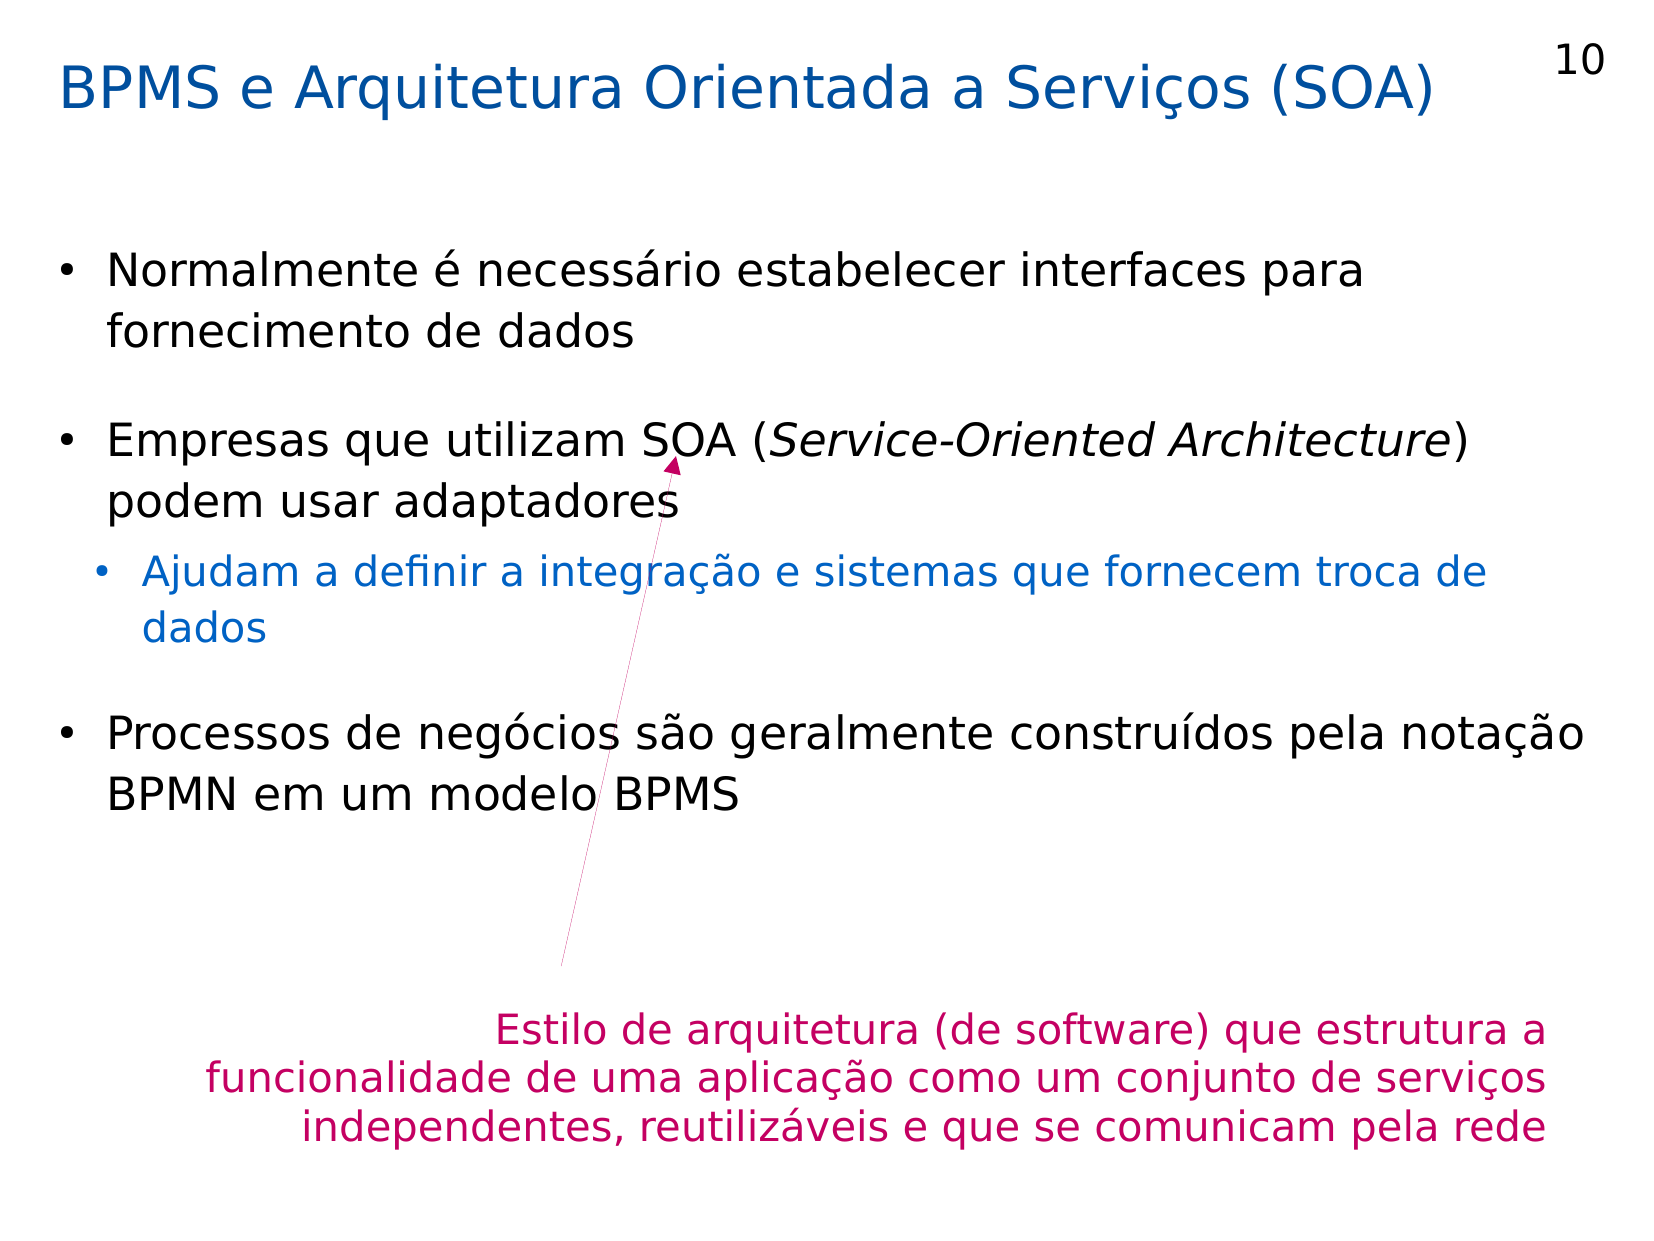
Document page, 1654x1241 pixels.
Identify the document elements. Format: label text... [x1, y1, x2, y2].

title BPMS e Arquitetura Orientada a Serviços (SOA) [59, 10, 1506, 167]
list Normalmente é necessário estabelecer interfaces para fornecimento de dados Empresas que utilizam SOA (Service-Oriented Architecture) podem usar adaptadores Ajudam a definir a integração e sistemas que fornecem troca de dados Processos de negócios são geralmente construídos pela notação BPMN em um modelo BPMS [59, 236, 1595, 1211]
text_box Estilo de arquitetura (de software) que estrutura a funcionalidade de uma aplicação como um conjunto de serviços independentes, reutilizáveis e que se comunicam pela rede [175, 998, 1563, 1177]
